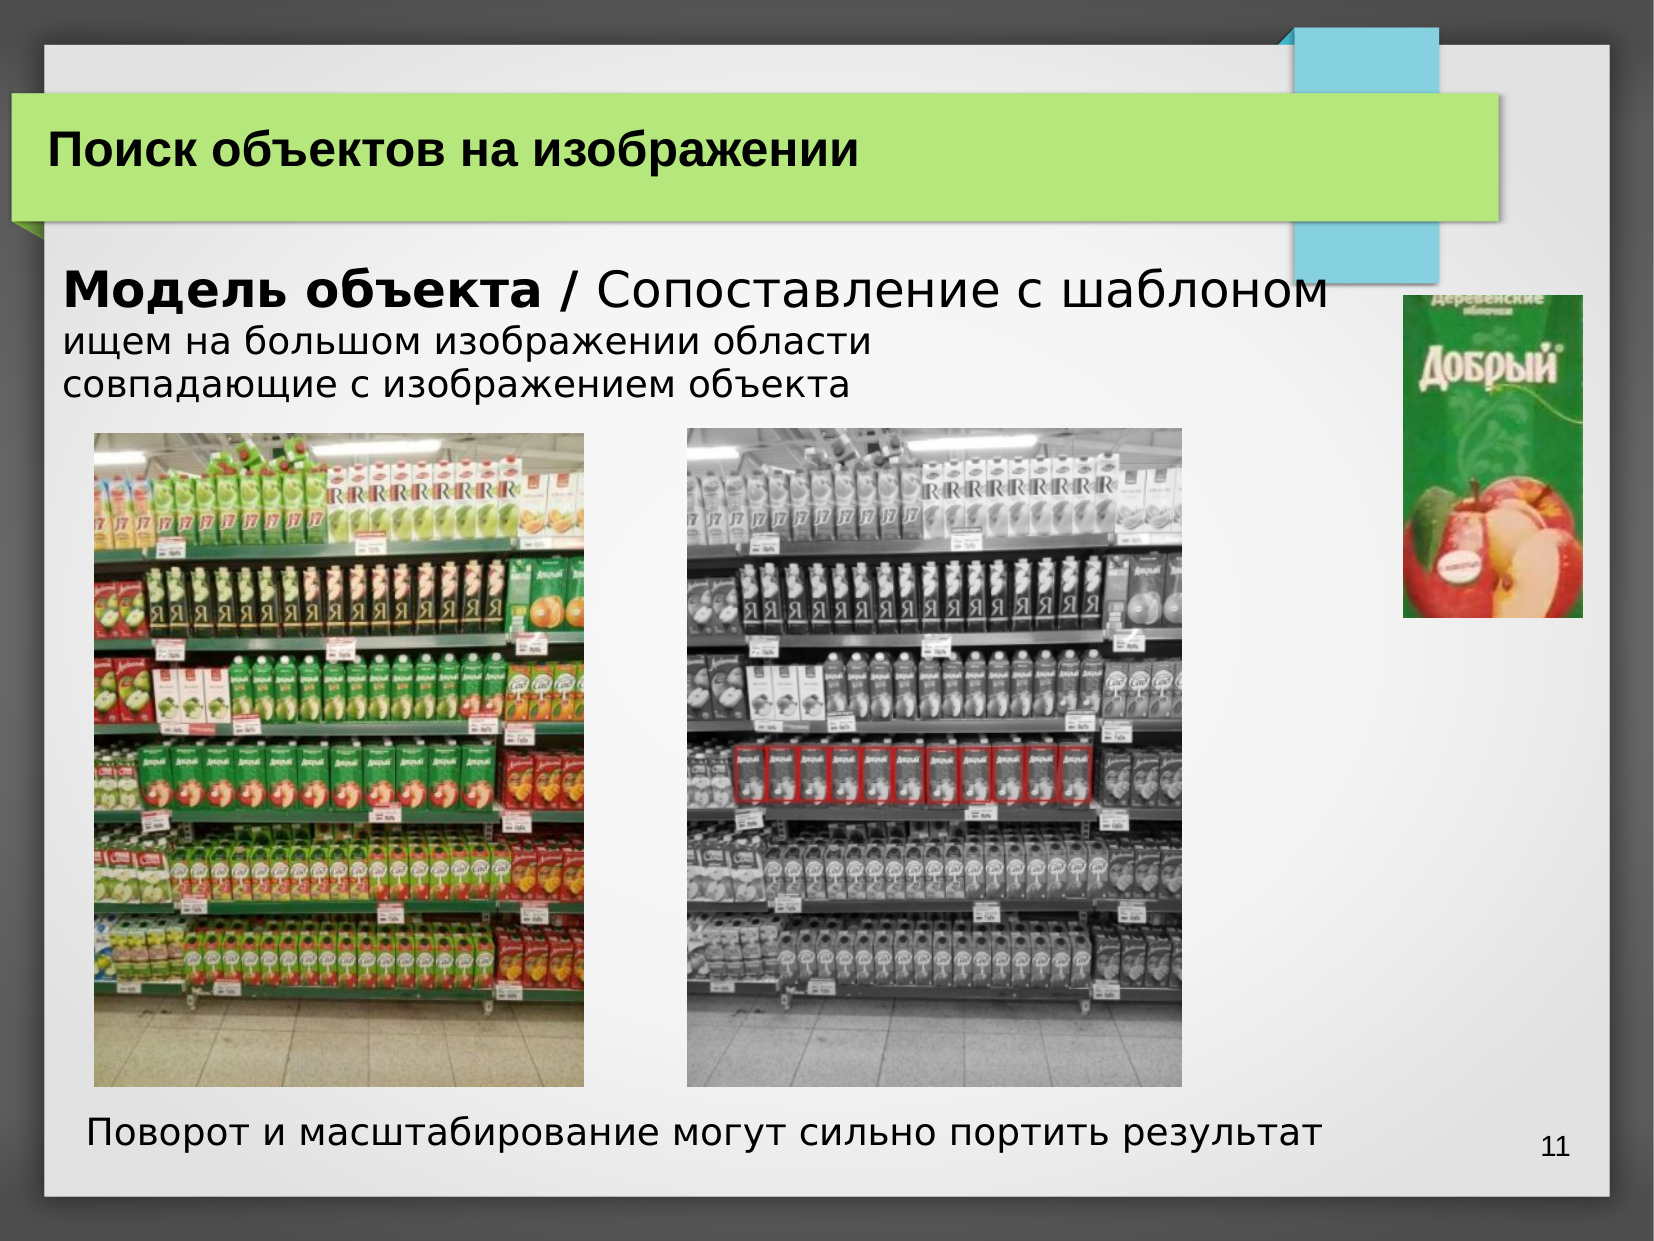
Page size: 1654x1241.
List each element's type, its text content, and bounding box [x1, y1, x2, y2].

picture [0, 0, 1654, 1241]
text_box Поворот и масштабирование могут сильно портить результат [70, 1102, 1607, 1182]
text_box Модель объекта / Сопоставление с шаблоном ищем на большом изображении области совпадающие с изображением объекта [47, 254, 1417, 420]
title Поиск объектов на изображении [47, 120, 1004, 177]
